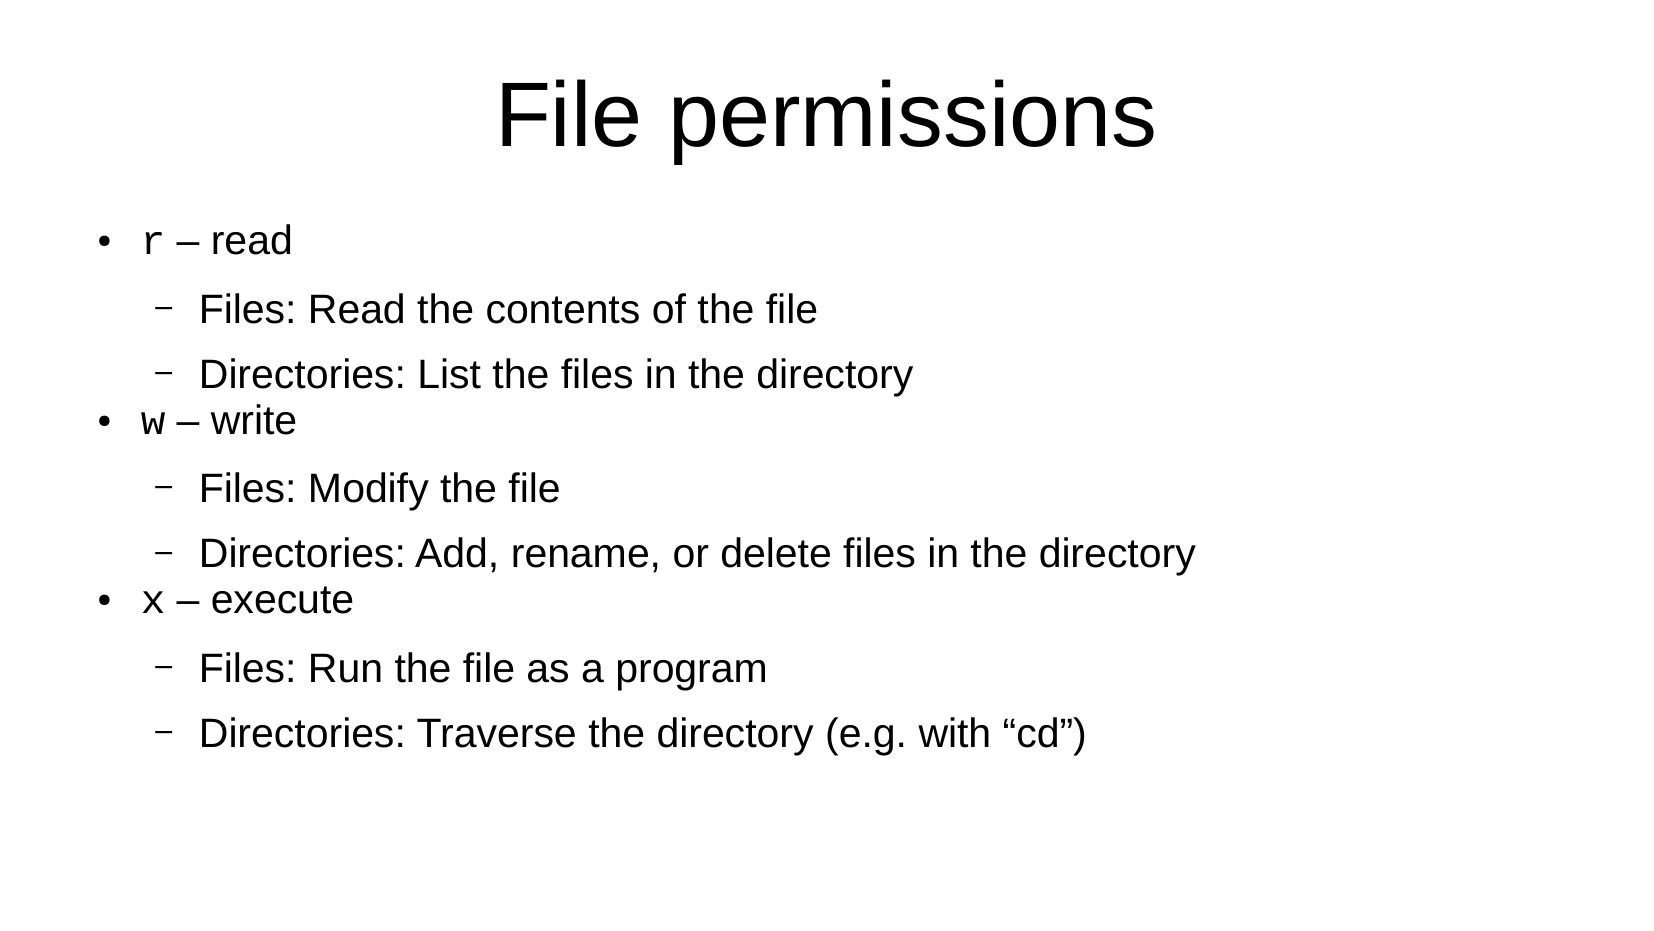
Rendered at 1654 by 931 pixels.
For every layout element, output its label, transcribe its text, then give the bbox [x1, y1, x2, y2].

title File permissions [82, 37, 1571, 193]
list r – read Files: Read the contents of the file Directories: List the files in the directory w – write Files: Modify the file Directories: Add, rename, or delete files in the directory x – execute Files: Run the file as a program Directories: Traverse the directory (e.g. with “cd”) [82, 217, 1571, 758]
